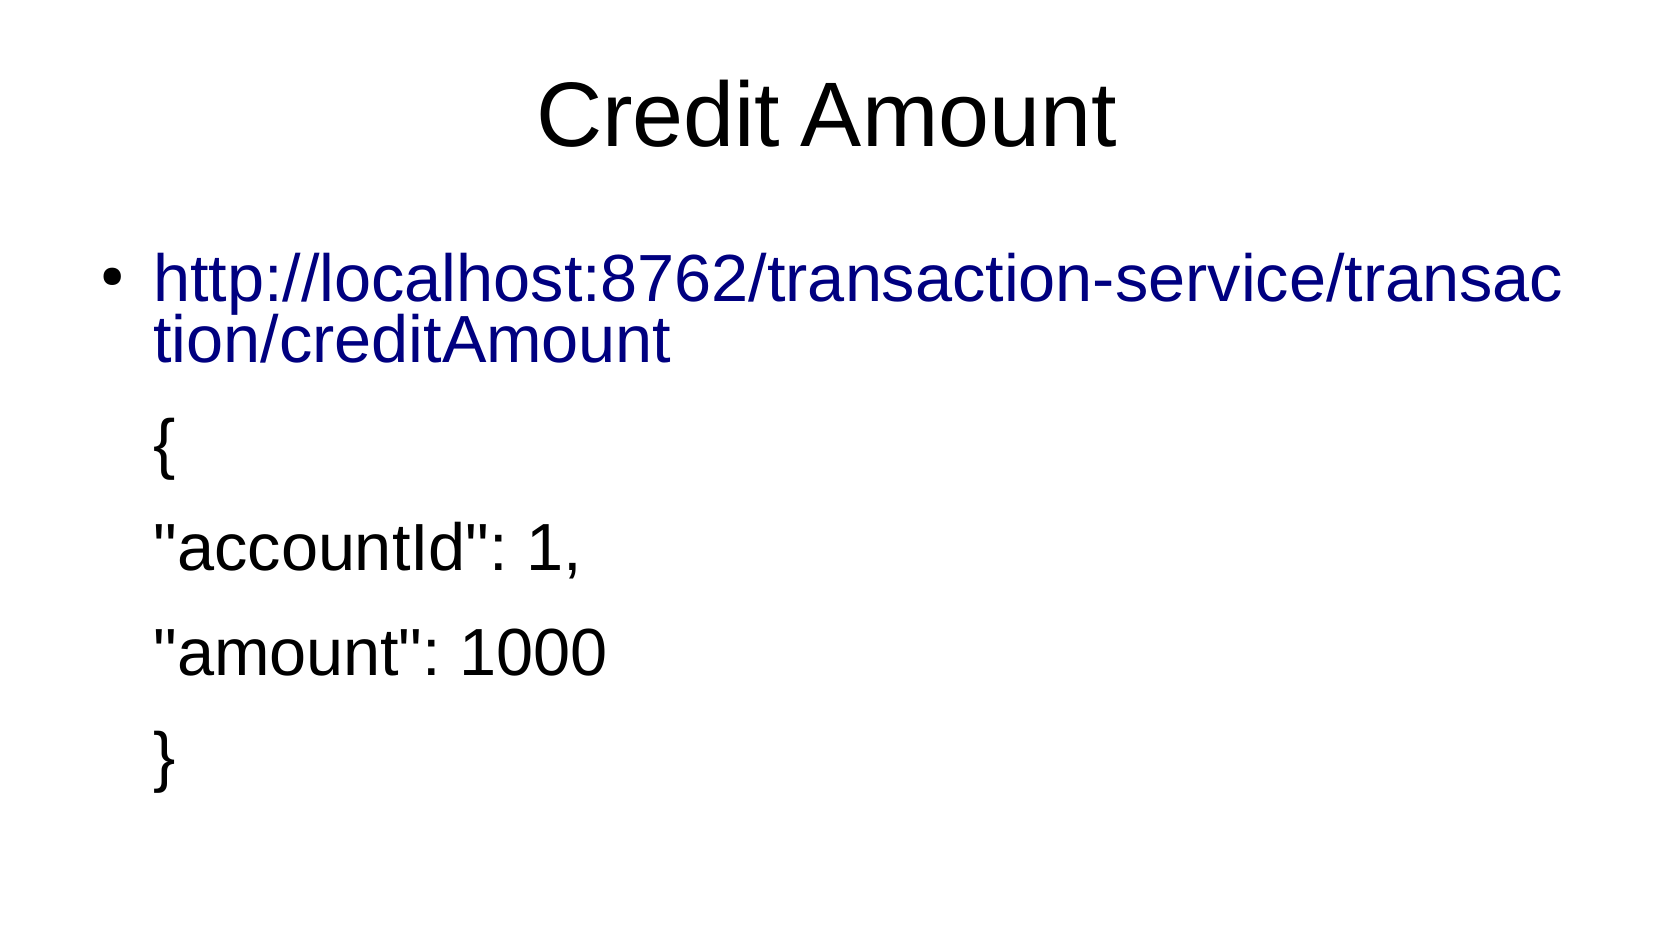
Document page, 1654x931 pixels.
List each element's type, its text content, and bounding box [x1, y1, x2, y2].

list http://localhost:8762/transaction-service/transaction/creditAmount { "accountId": 1, "amount": 1000 } [82, 217, 1571, 758]
title Credit Amount [82, 37, 1571, 193]
